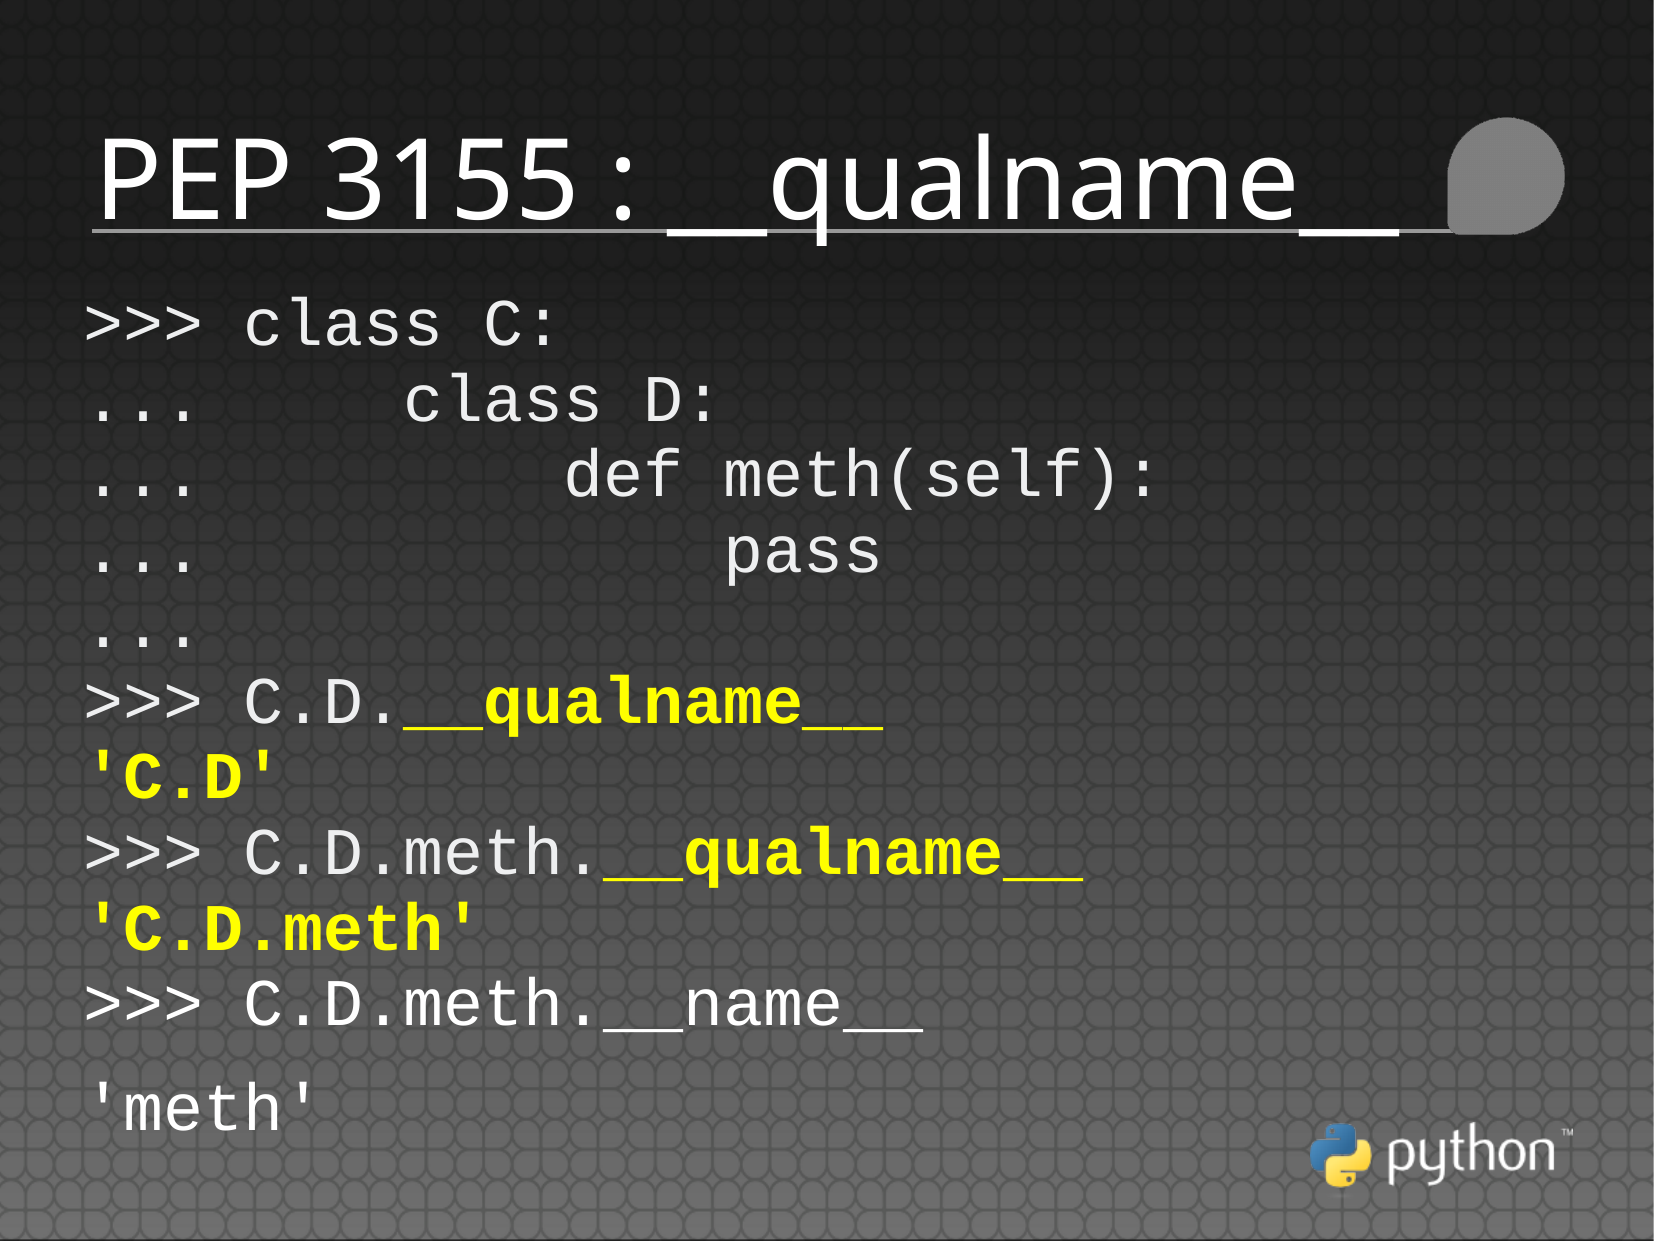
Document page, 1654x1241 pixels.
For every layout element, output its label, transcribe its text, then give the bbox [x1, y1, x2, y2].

picture [0, 0, 1654, 1241]
title PEP 3155 : __qualname__ [94, 100, 1426, 251]
list >>> class C: ... class D: ... def meth(self): ... pass ... >>> C.D.__qualname__ 'C.D' >>> C.D.meth.__qualname__ 'C.D.meth' >>> C.D.meth.__name__ 'meth' [83, 290, 1571, 1151]
